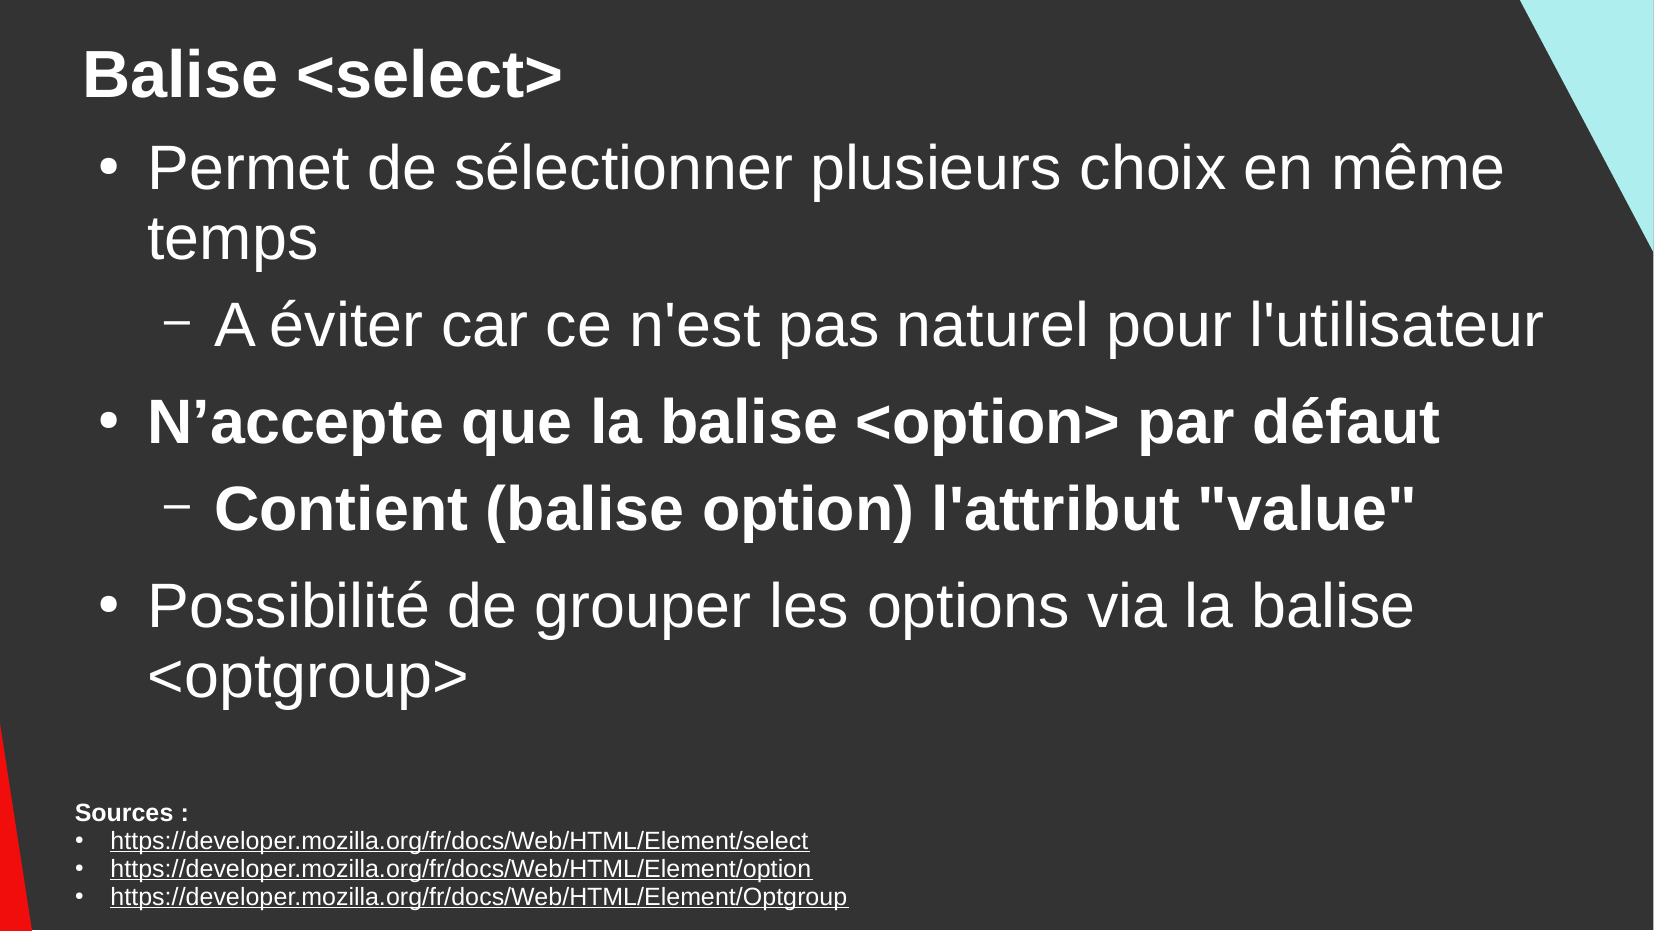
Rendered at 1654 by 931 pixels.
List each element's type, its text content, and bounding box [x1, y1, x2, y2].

text_box [1519, 0, 1654, 254]
text_box Sources : https://developer.mozilla.org/fr/docs/Web/HTML/Element/select https://developer.mozilla.org/fr/docs/Web/HTML/Element/option https://developer.mozilla.org/fr/docs/Web/HTML/Element/Optgroup [60, 791, 1546, 919]
text_box [0, 723, 33, 931]
list Permet de sélectionner plusieurs choix en même temps A éviter car ce n'est pas naturel pour l'utilisateur N’accepte que la balise <option> par défaut Contient (balise option) l'attribut "value" Possibilité de grouper les options via la balise <optgroup> [80, 132, 1605, 721]
title Balise <select> [82, 37, 1571, 114]
